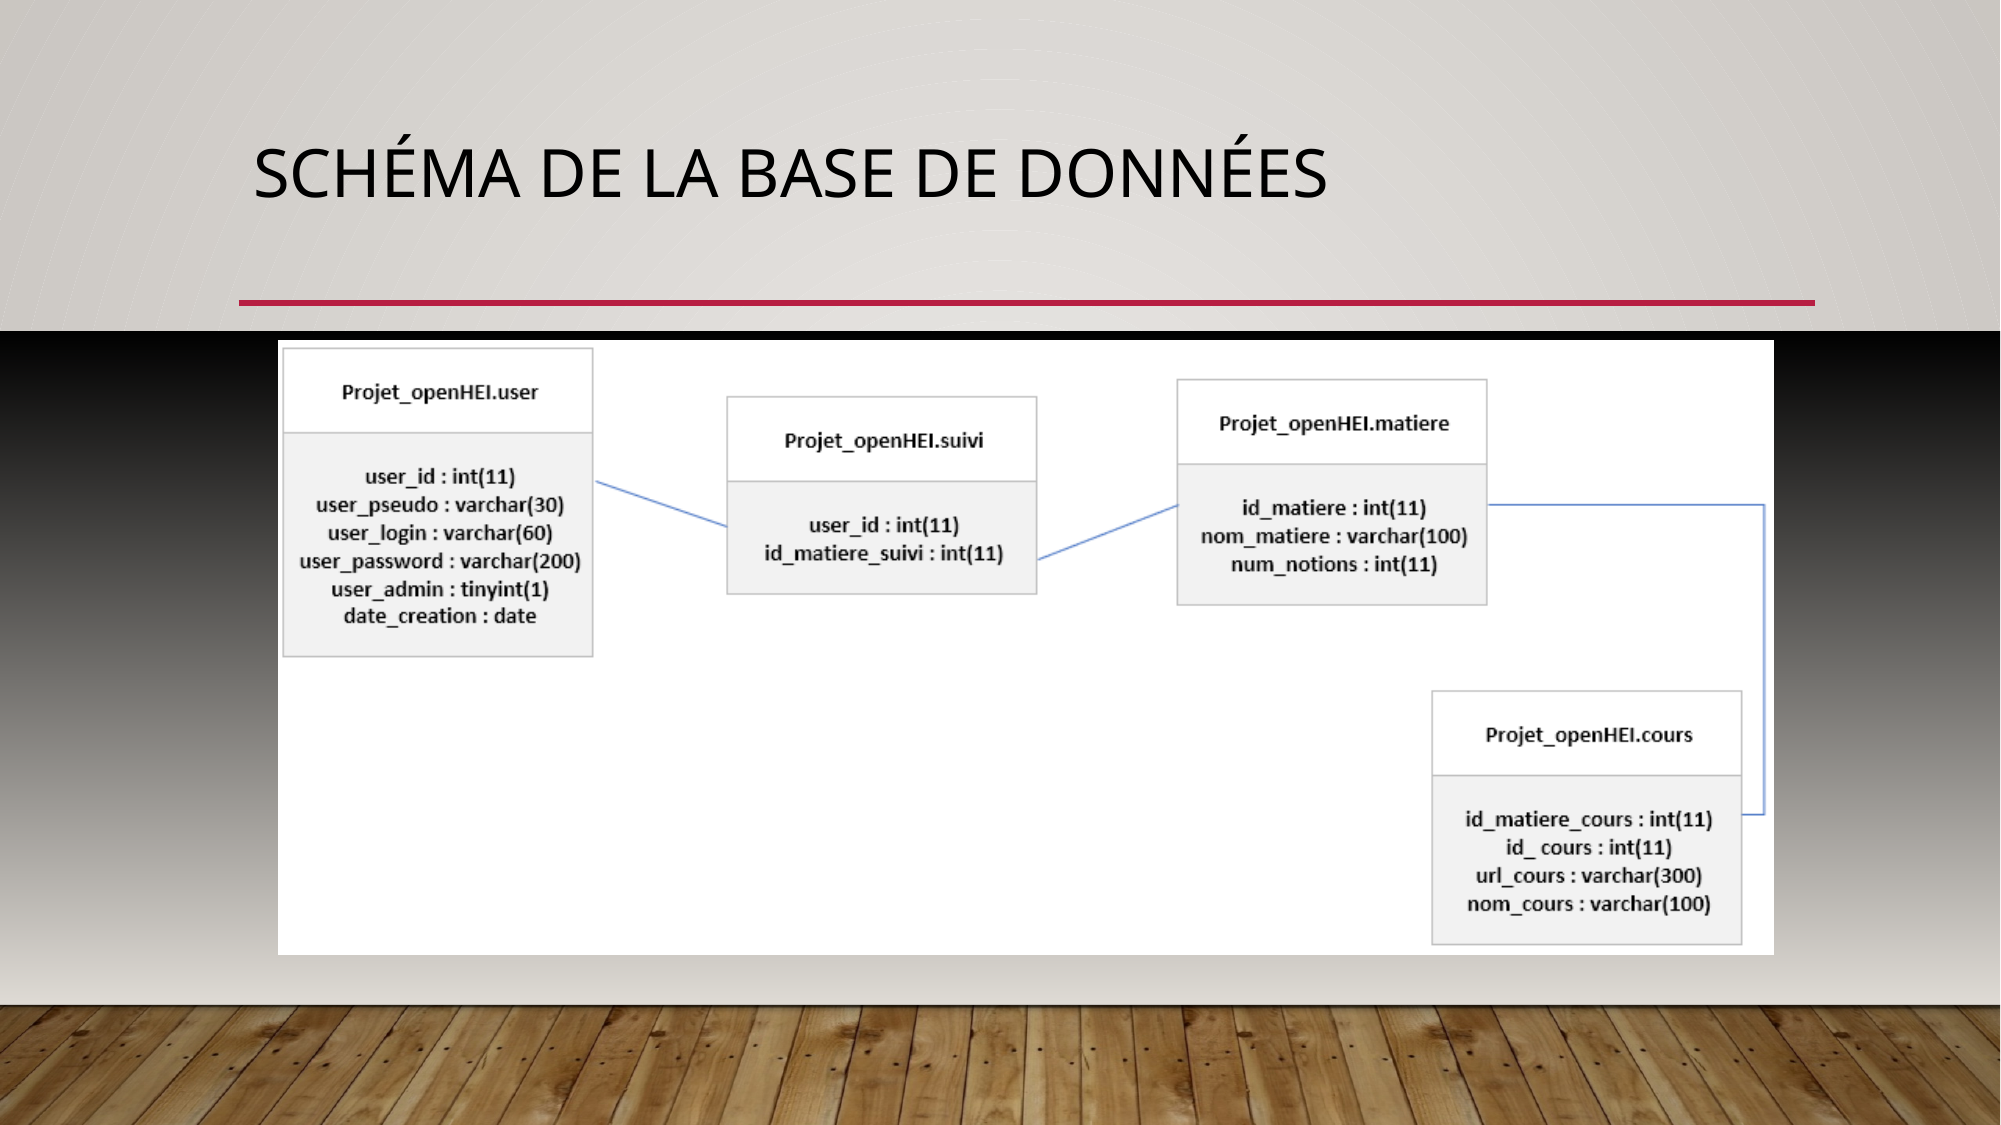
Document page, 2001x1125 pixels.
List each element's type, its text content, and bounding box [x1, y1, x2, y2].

title Schéma de la base de données [238, 131, 1814, 305]
picture [278, 340, 1774, 955]
